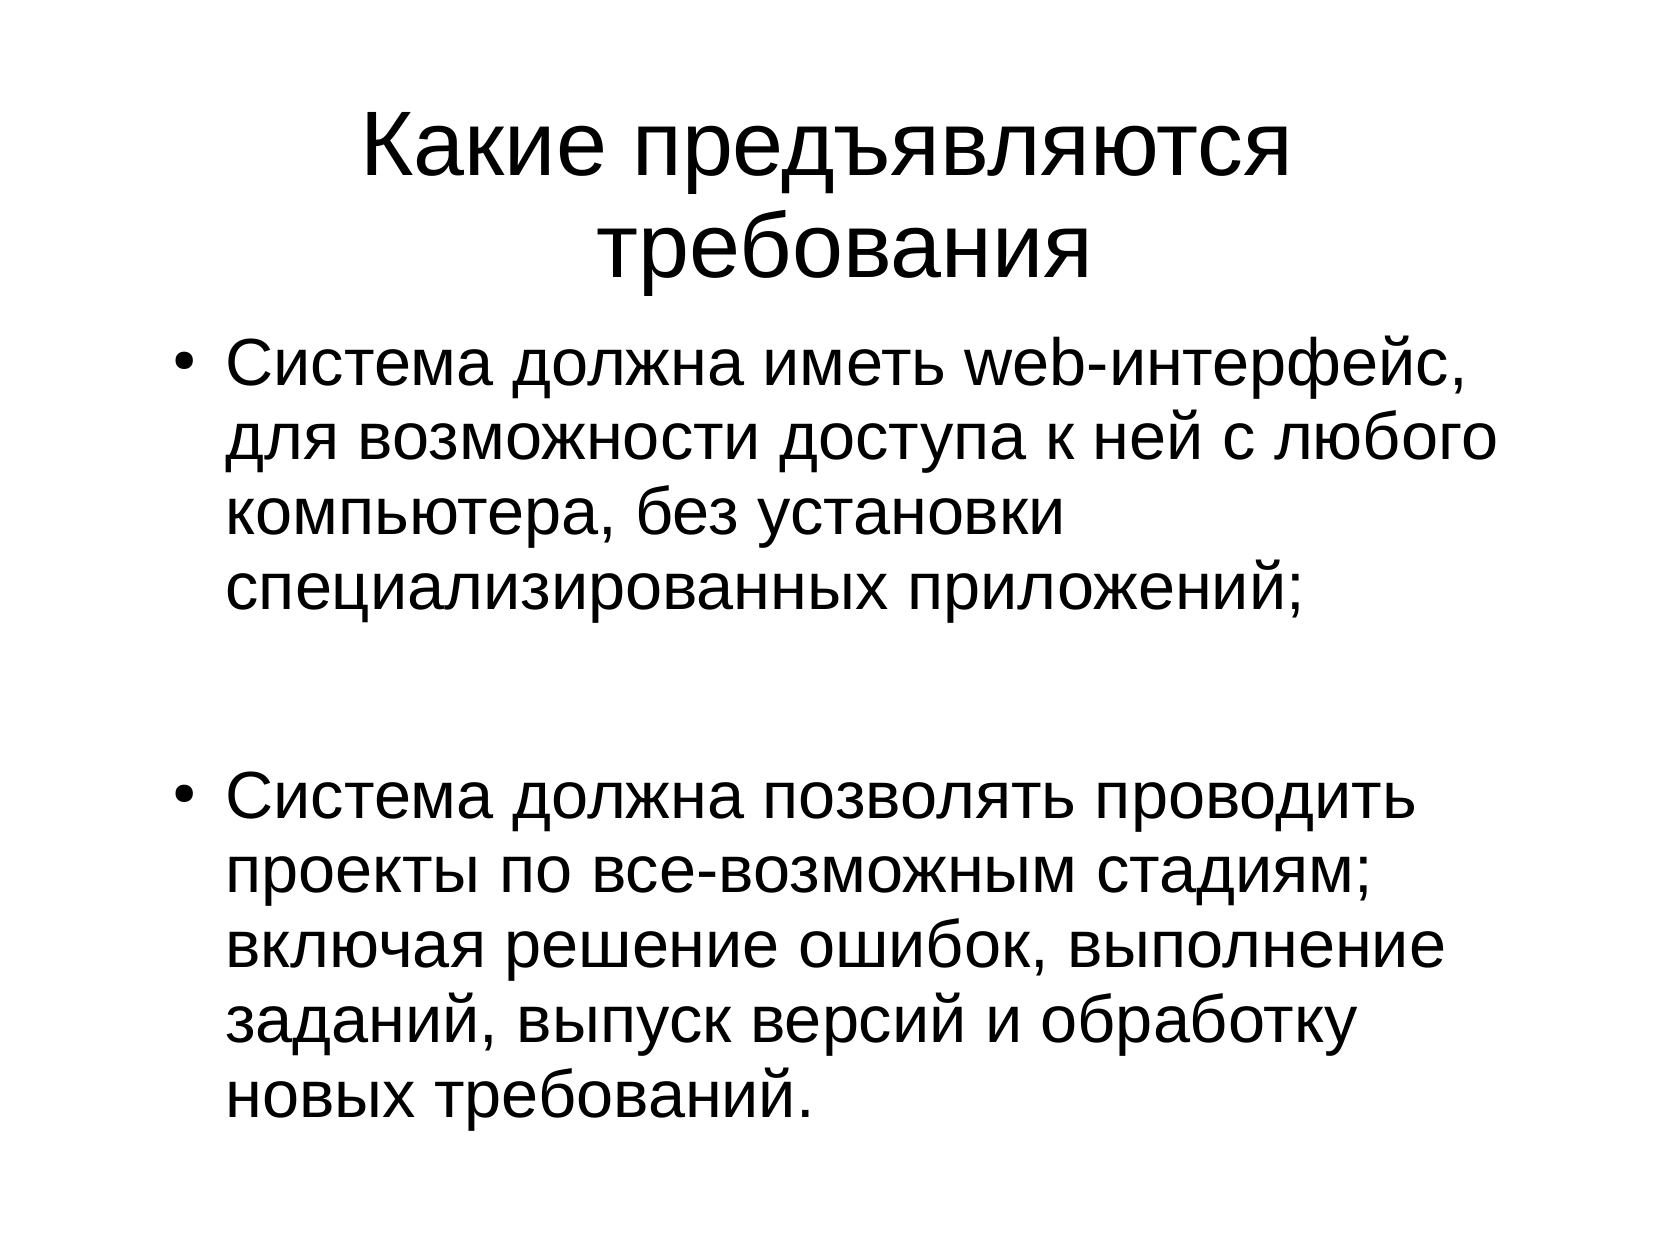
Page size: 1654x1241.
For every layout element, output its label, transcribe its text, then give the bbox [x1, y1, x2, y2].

title Какие предъявляются требования [121, 91, 1534, 299]
list Система должна иметь web-интерфейс, для возможности доступа к ней с любого компьютера, без установки специализированных приложений; Система должна позволять проводить проекты по все-возможным стадиям; включая решение ошибок, выполнение заданий, выпуск версий и обработку новых требований. [154, 324, 1536, 1152]
